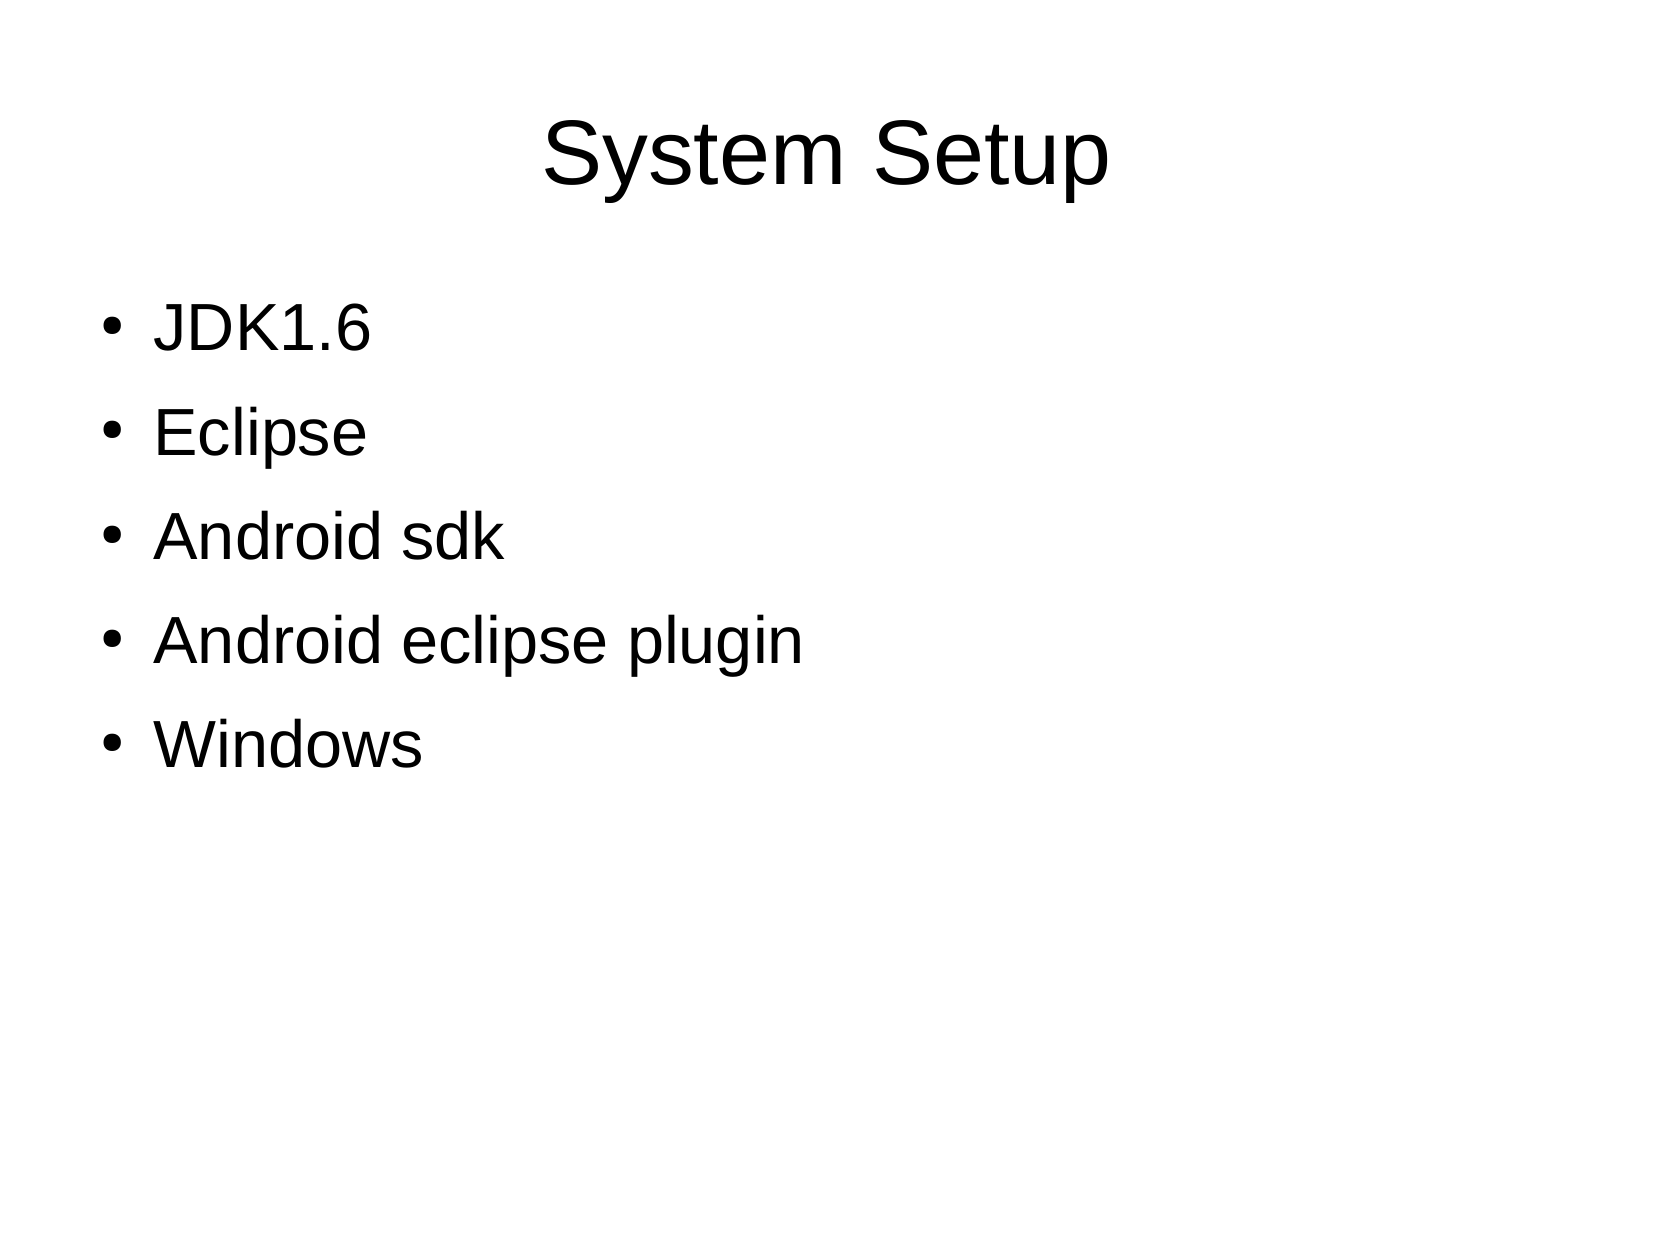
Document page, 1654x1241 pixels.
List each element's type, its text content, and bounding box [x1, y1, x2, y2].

title System Setup [82, 56, 1571, 250]
list JDK1.6 Eclipse Android sdk Android eclipse plugin Windows [82, 290, 1571, 1094]
